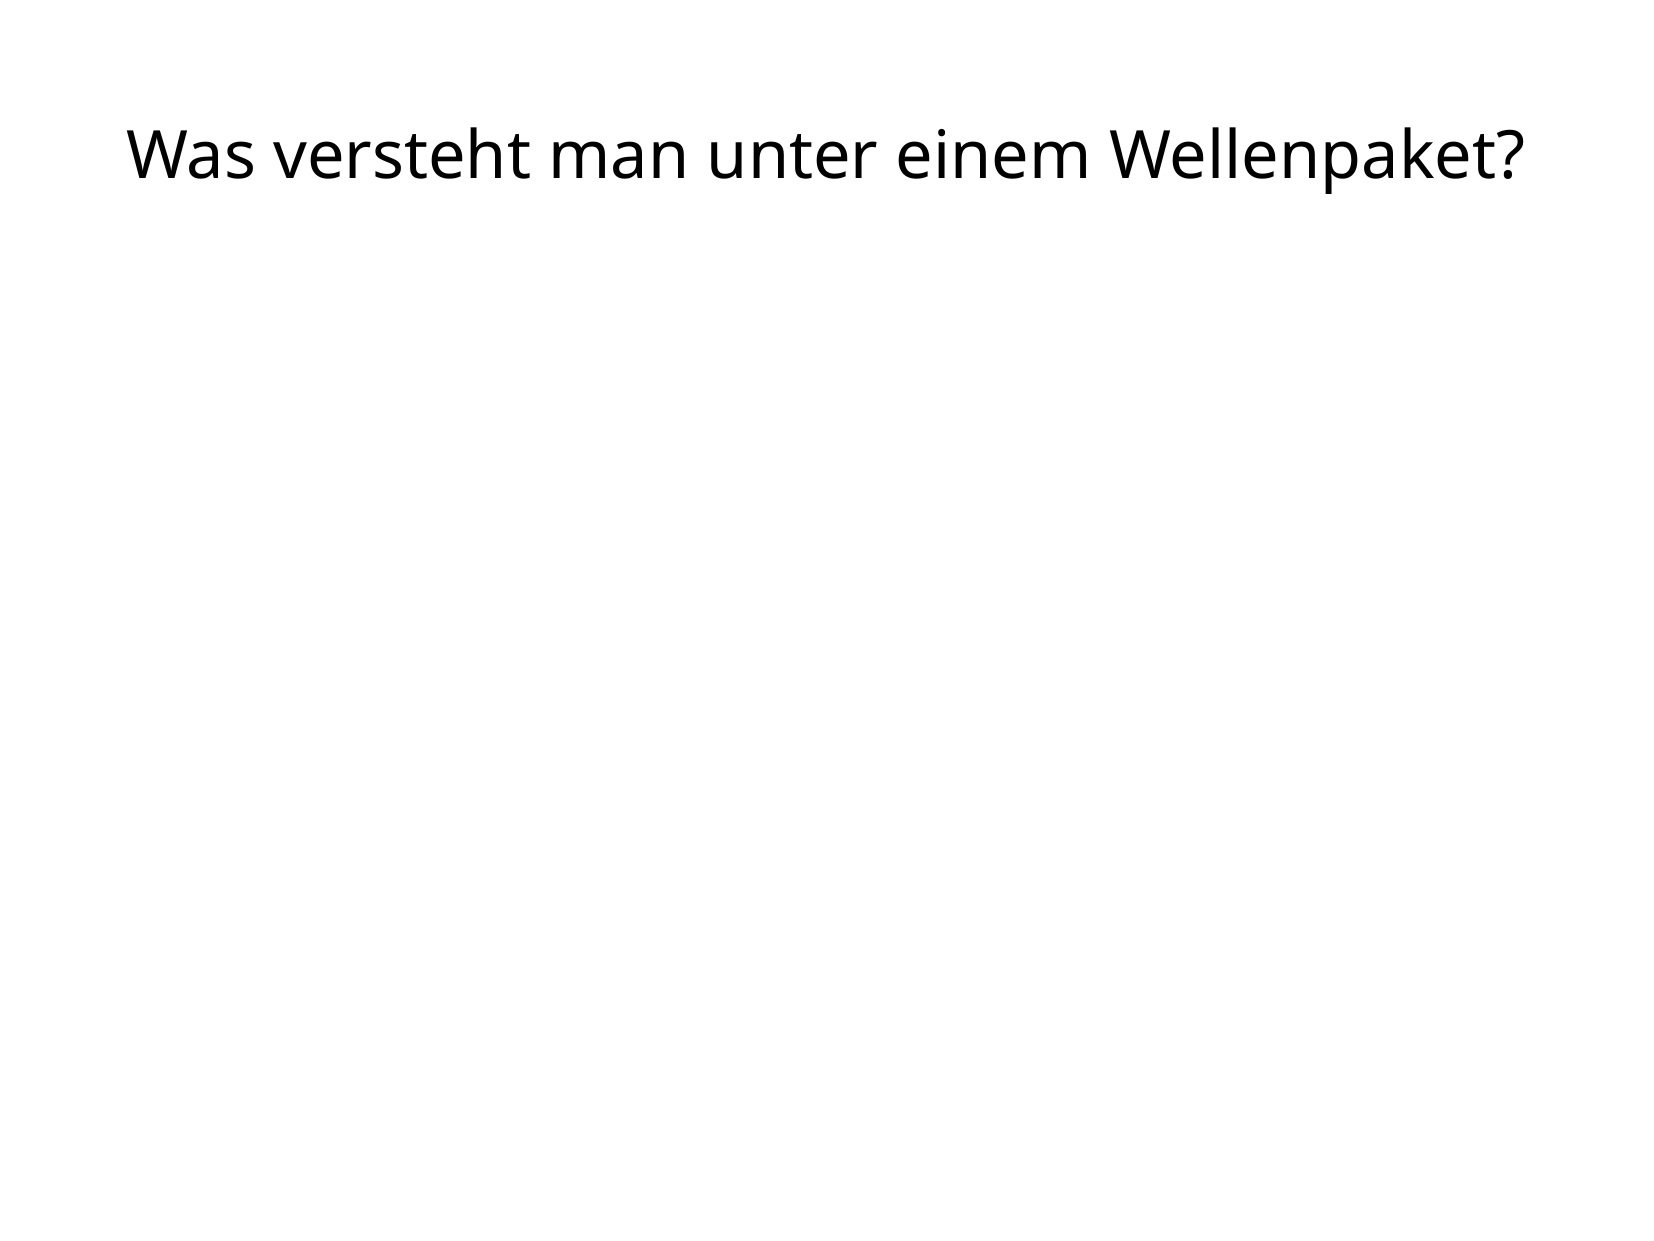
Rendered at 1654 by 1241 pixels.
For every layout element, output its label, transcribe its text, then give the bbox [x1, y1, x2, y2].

title Was versteht man unter einem Wellenpaket? [82, 49, 1571, 257]
